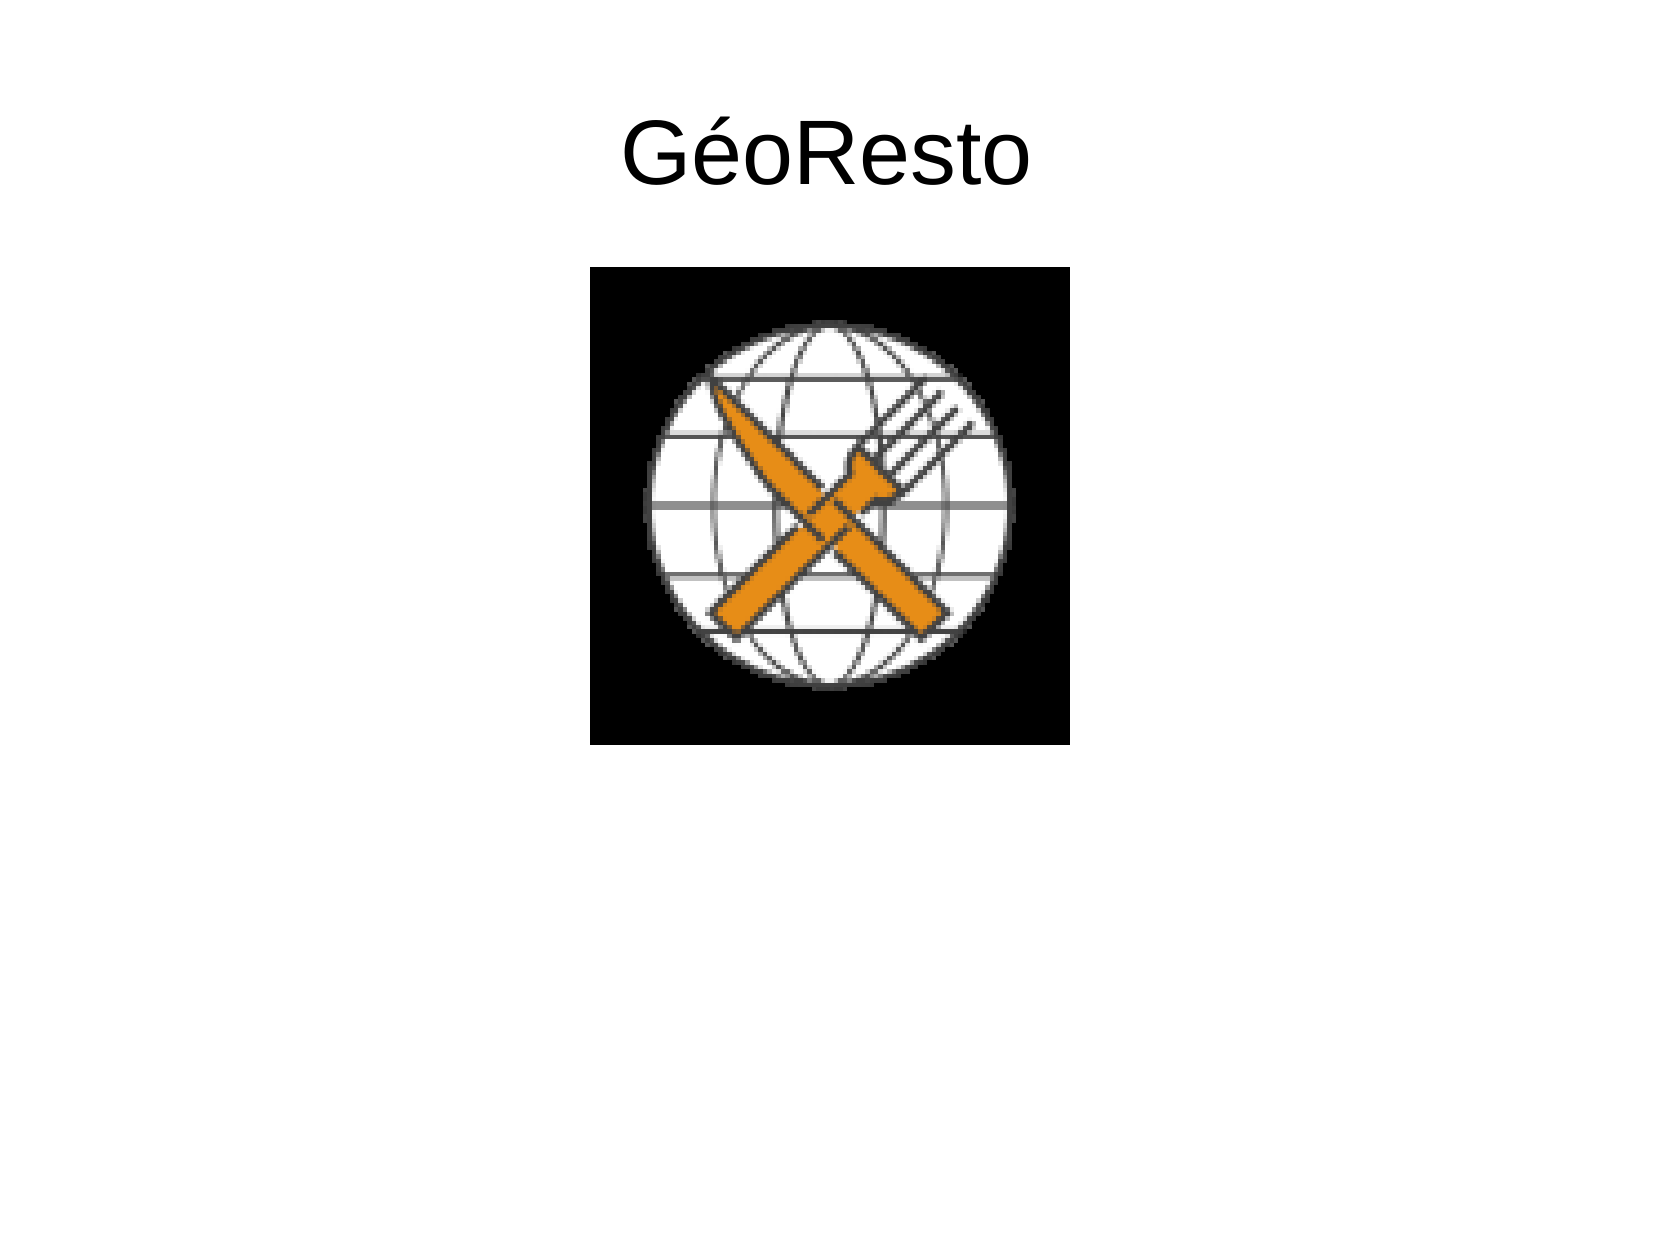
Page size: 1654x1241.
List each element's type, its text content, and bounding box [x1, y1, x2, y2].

picture [590, 267, 1070, 745]
title GéoResto [82, 49, 1571, 257]
